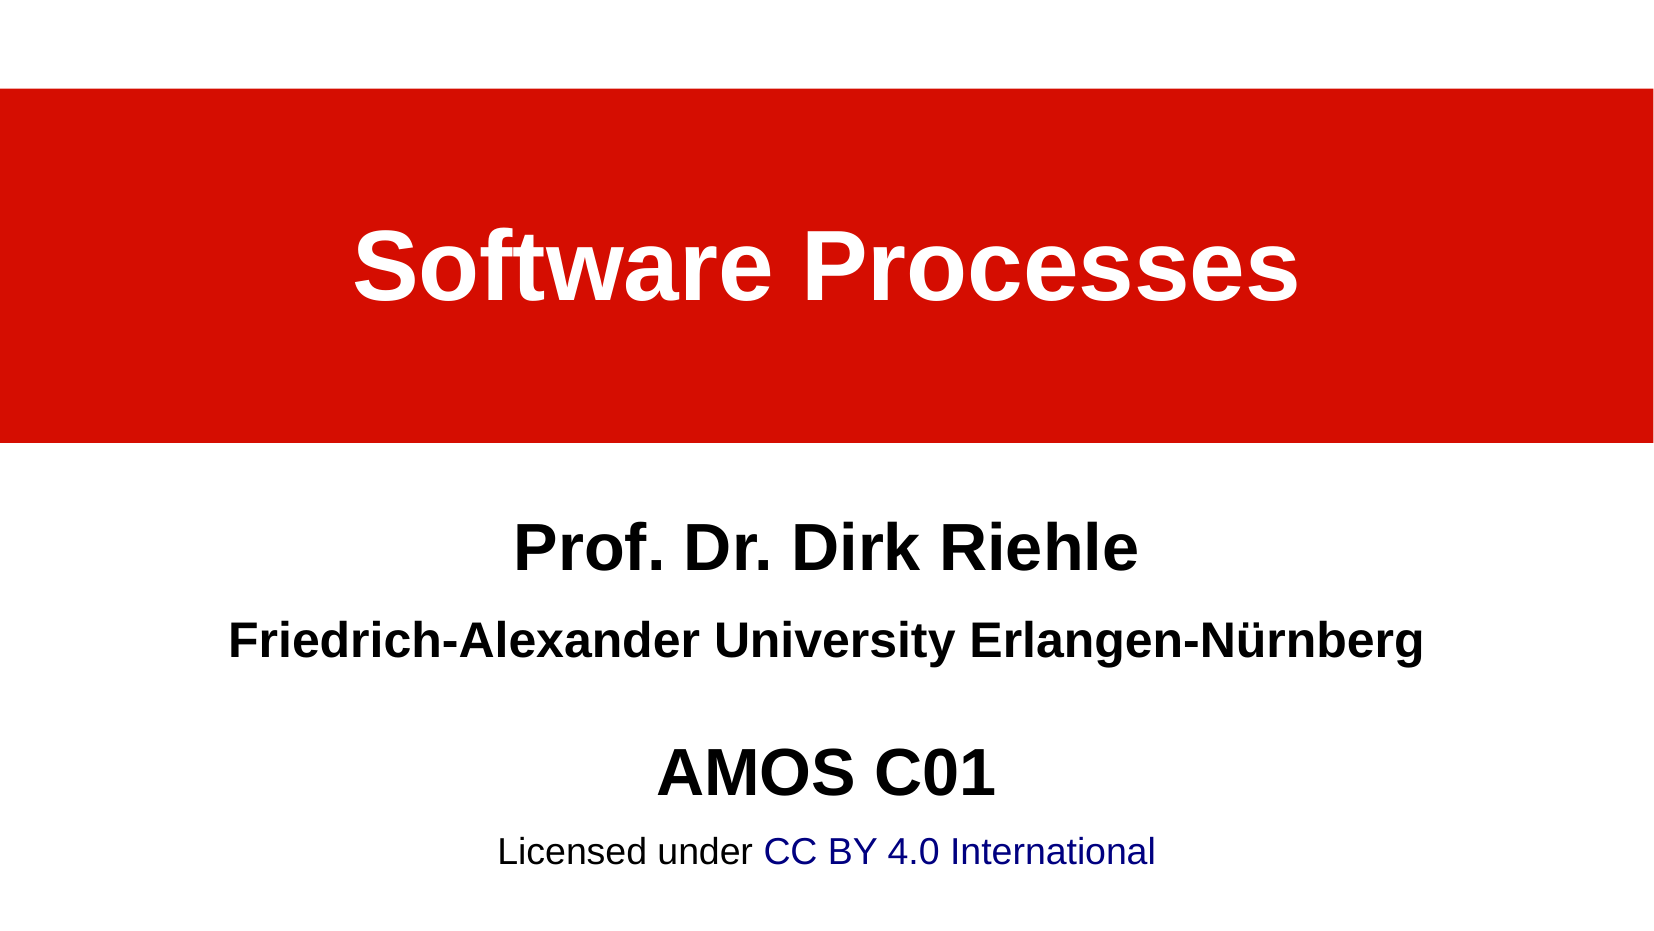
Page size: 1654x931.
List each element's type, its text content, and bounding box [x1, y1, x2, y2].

subtitle Prof. Dr. Dirk Riehle Friedrich-Alexander University Erlangen-Nürnberg AMOS C01 Licensed under CC BY 4.0 International [29, 472, 1625, 886]
title Software Processes [0, 88, 1654, 443]
